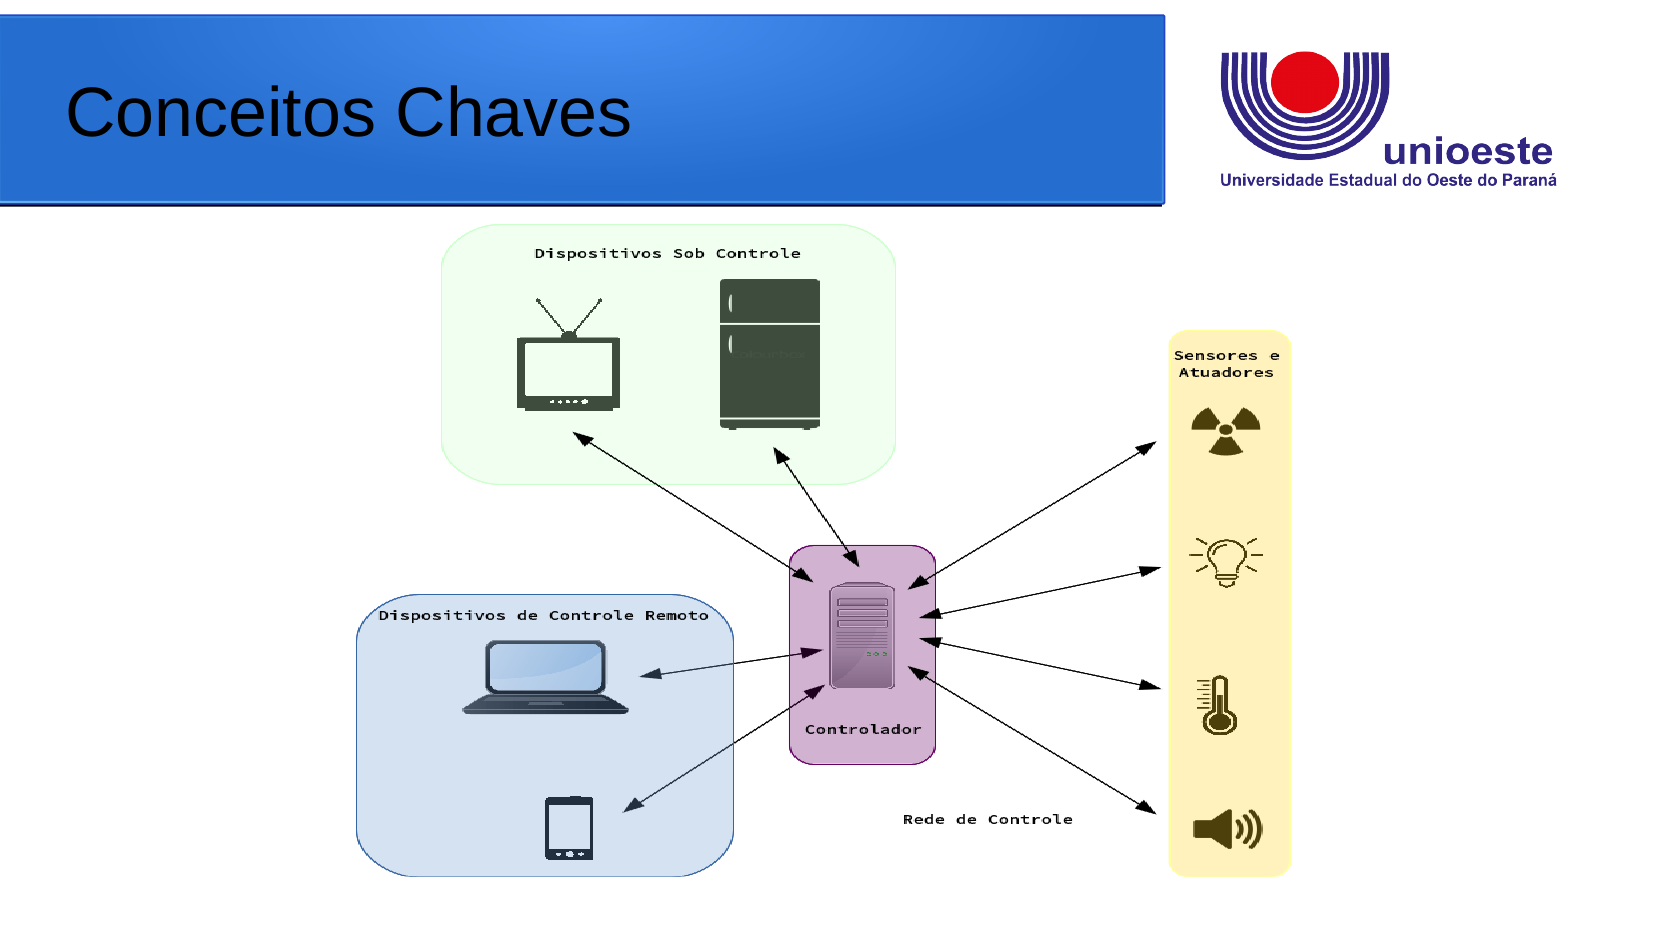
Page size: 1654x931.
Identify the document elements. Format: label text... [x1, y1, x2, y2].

picture [1169, 19, 1601, 201]
title Conceitos Chaves [64, 42, 1117, 183]
picture [356, 224, 1298, 877]
